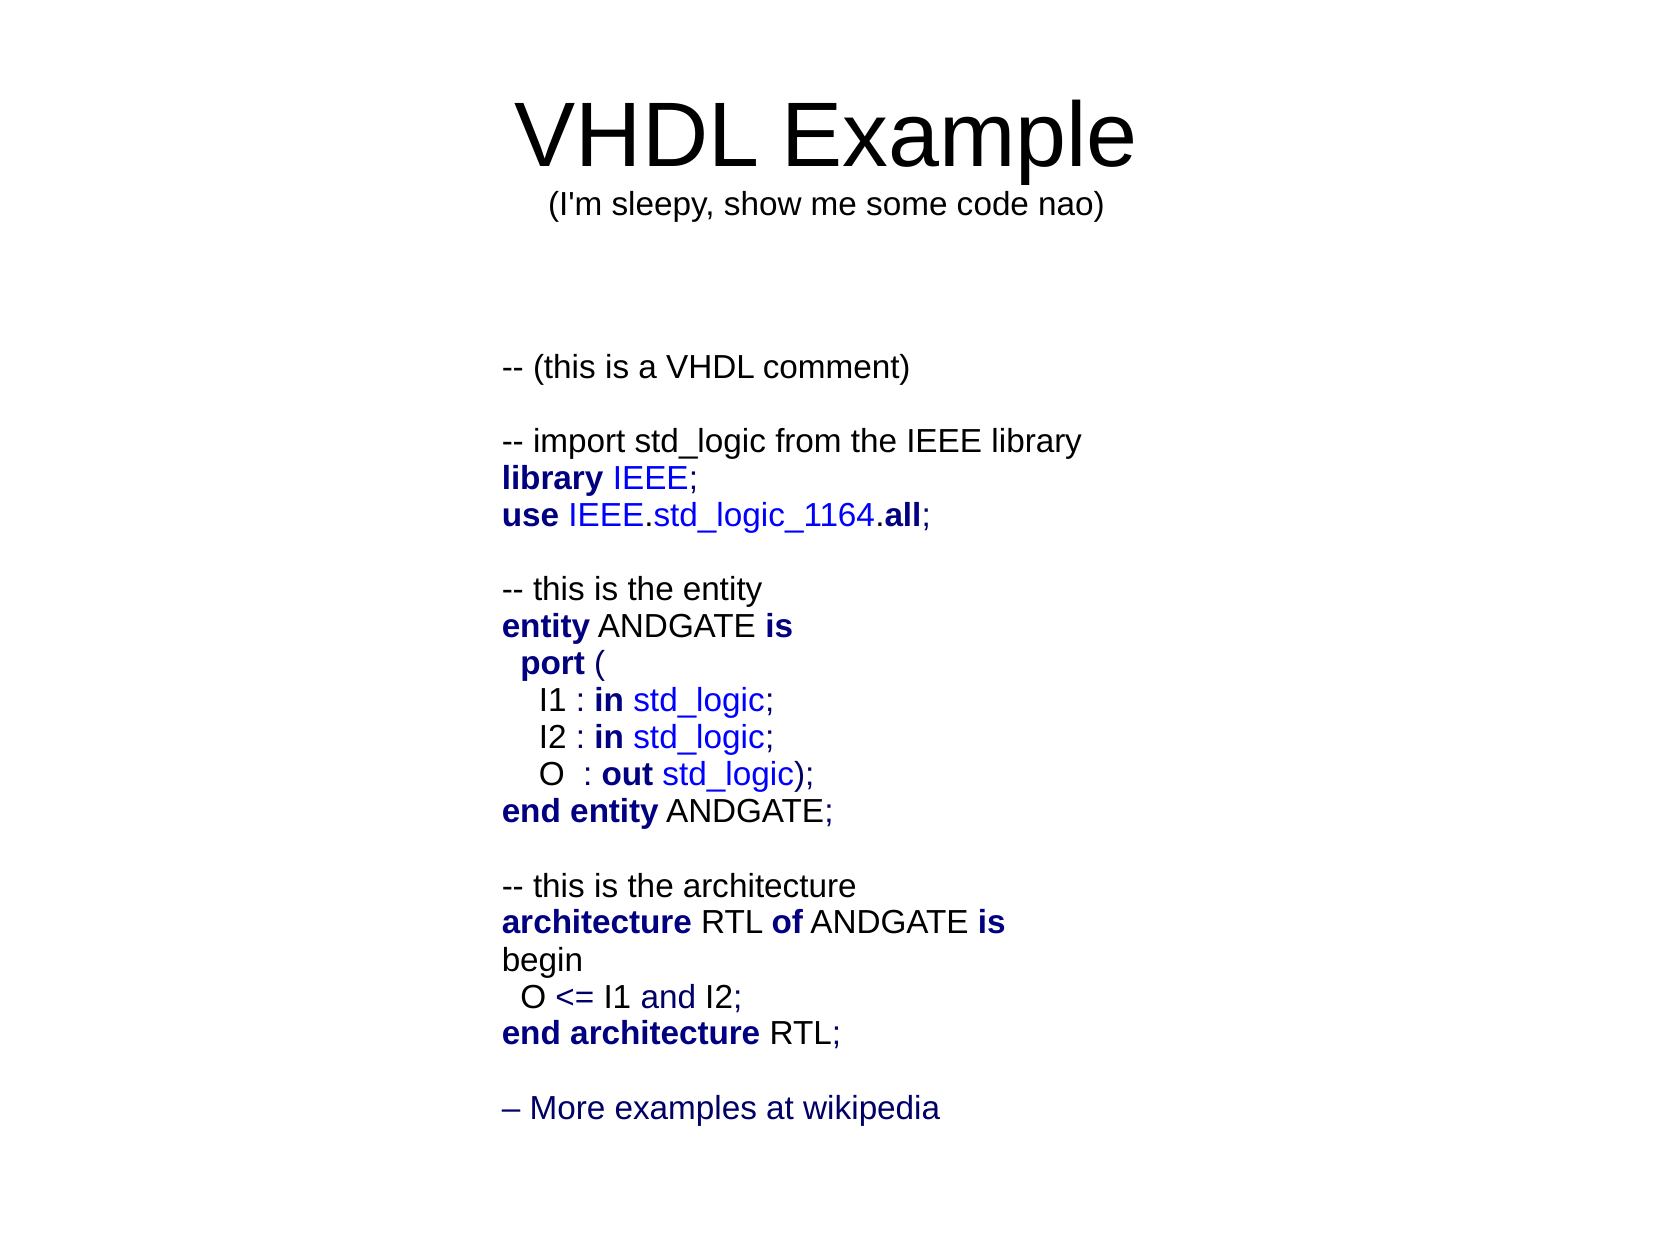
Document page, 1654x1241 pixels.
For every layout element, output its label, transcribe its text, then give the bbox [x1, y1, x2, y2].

text_box -- (this is a VHDL comment) -- import std_logic from the IEEE library library IEEE; use IEEE.std_logic_1164.all; -- this is the entity entity ANDGATE is port ( I1 : in std_logic; I2 : in std_logic; O : out std_logic); end entity ANDGATE; -- this is the architecture architecture RTL of ANDGATE is begin O <= I1 and I2; end architecture RTL; – More examples at wikipedia [487, 341, 1171, 1186]
title VHDL Example (I'm sleepy, show me some code nao) [82, 49, 1571, 257]
